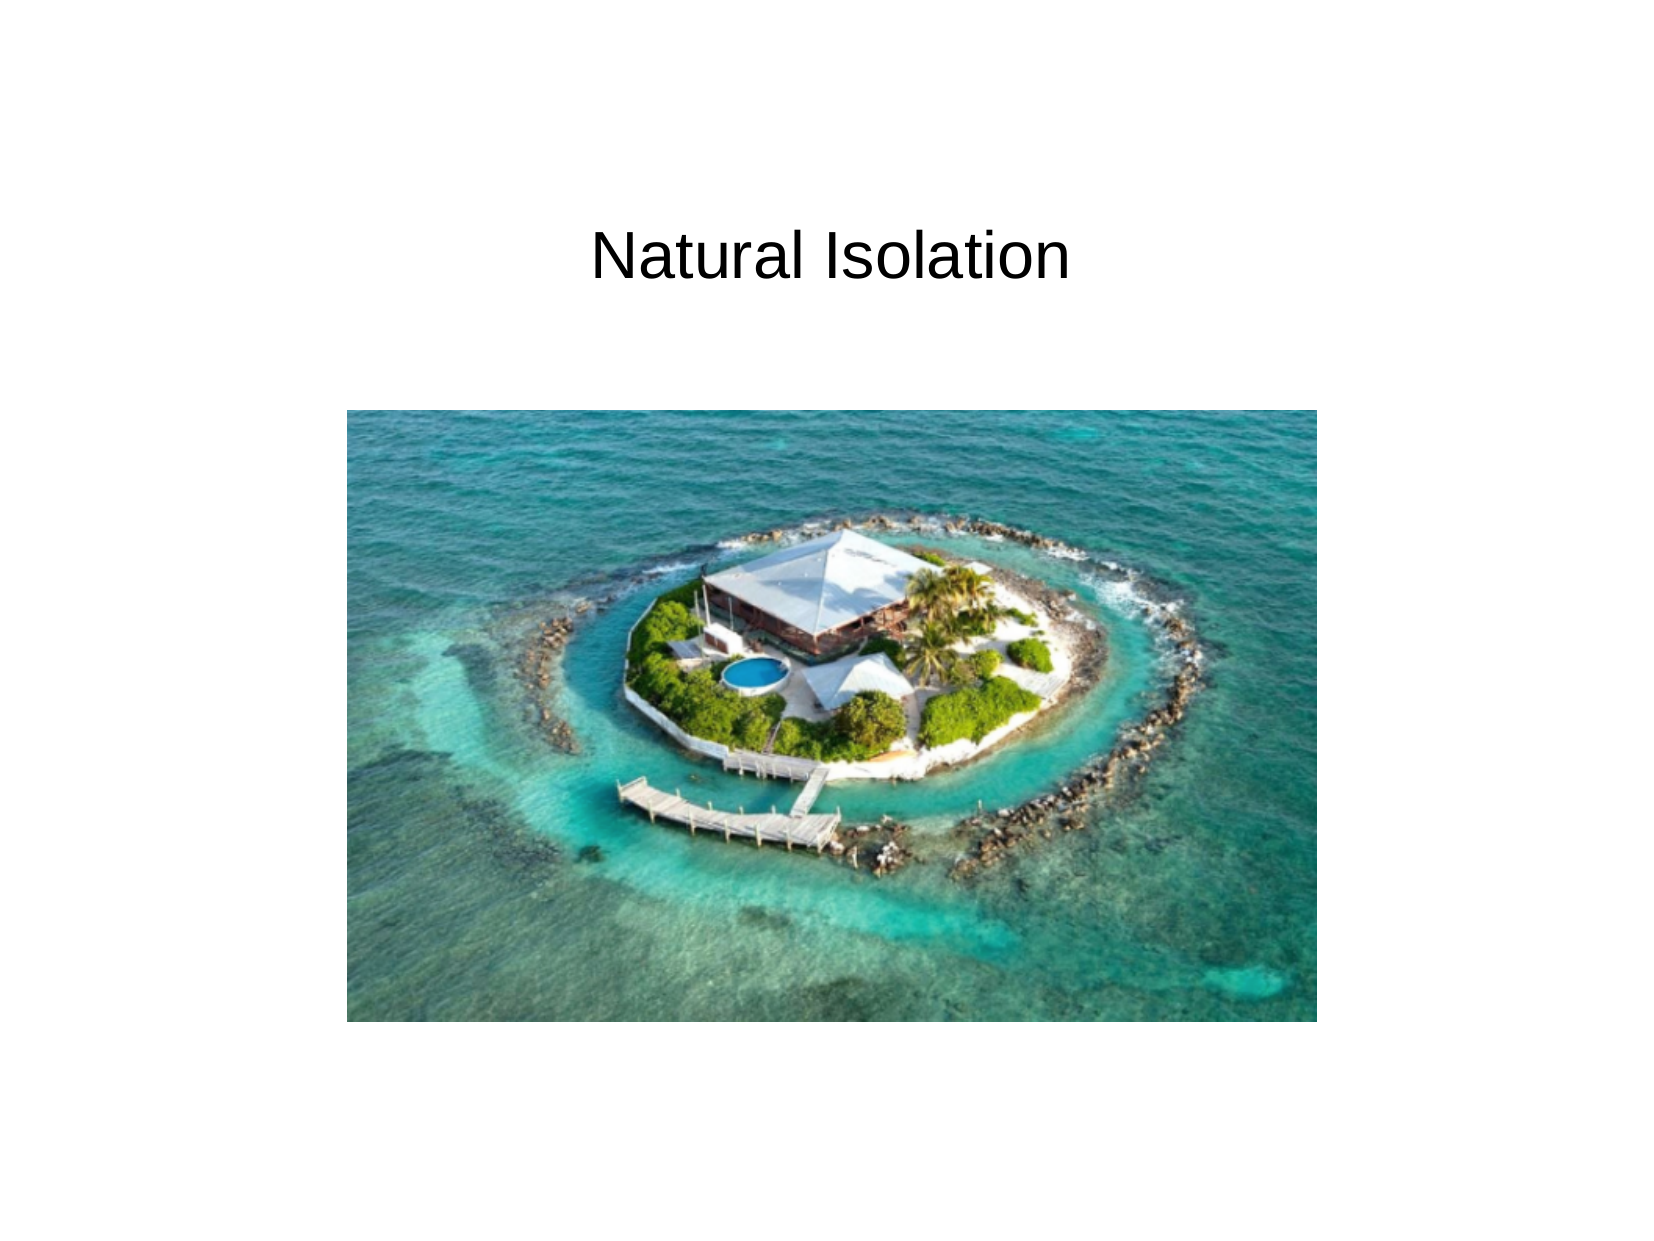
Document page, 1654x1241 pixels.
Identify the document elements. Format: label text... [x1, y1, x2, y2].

subtitle Natural Isolation [86, 0, 1576, 736]
picture [347, 410, 1317, 1022]
